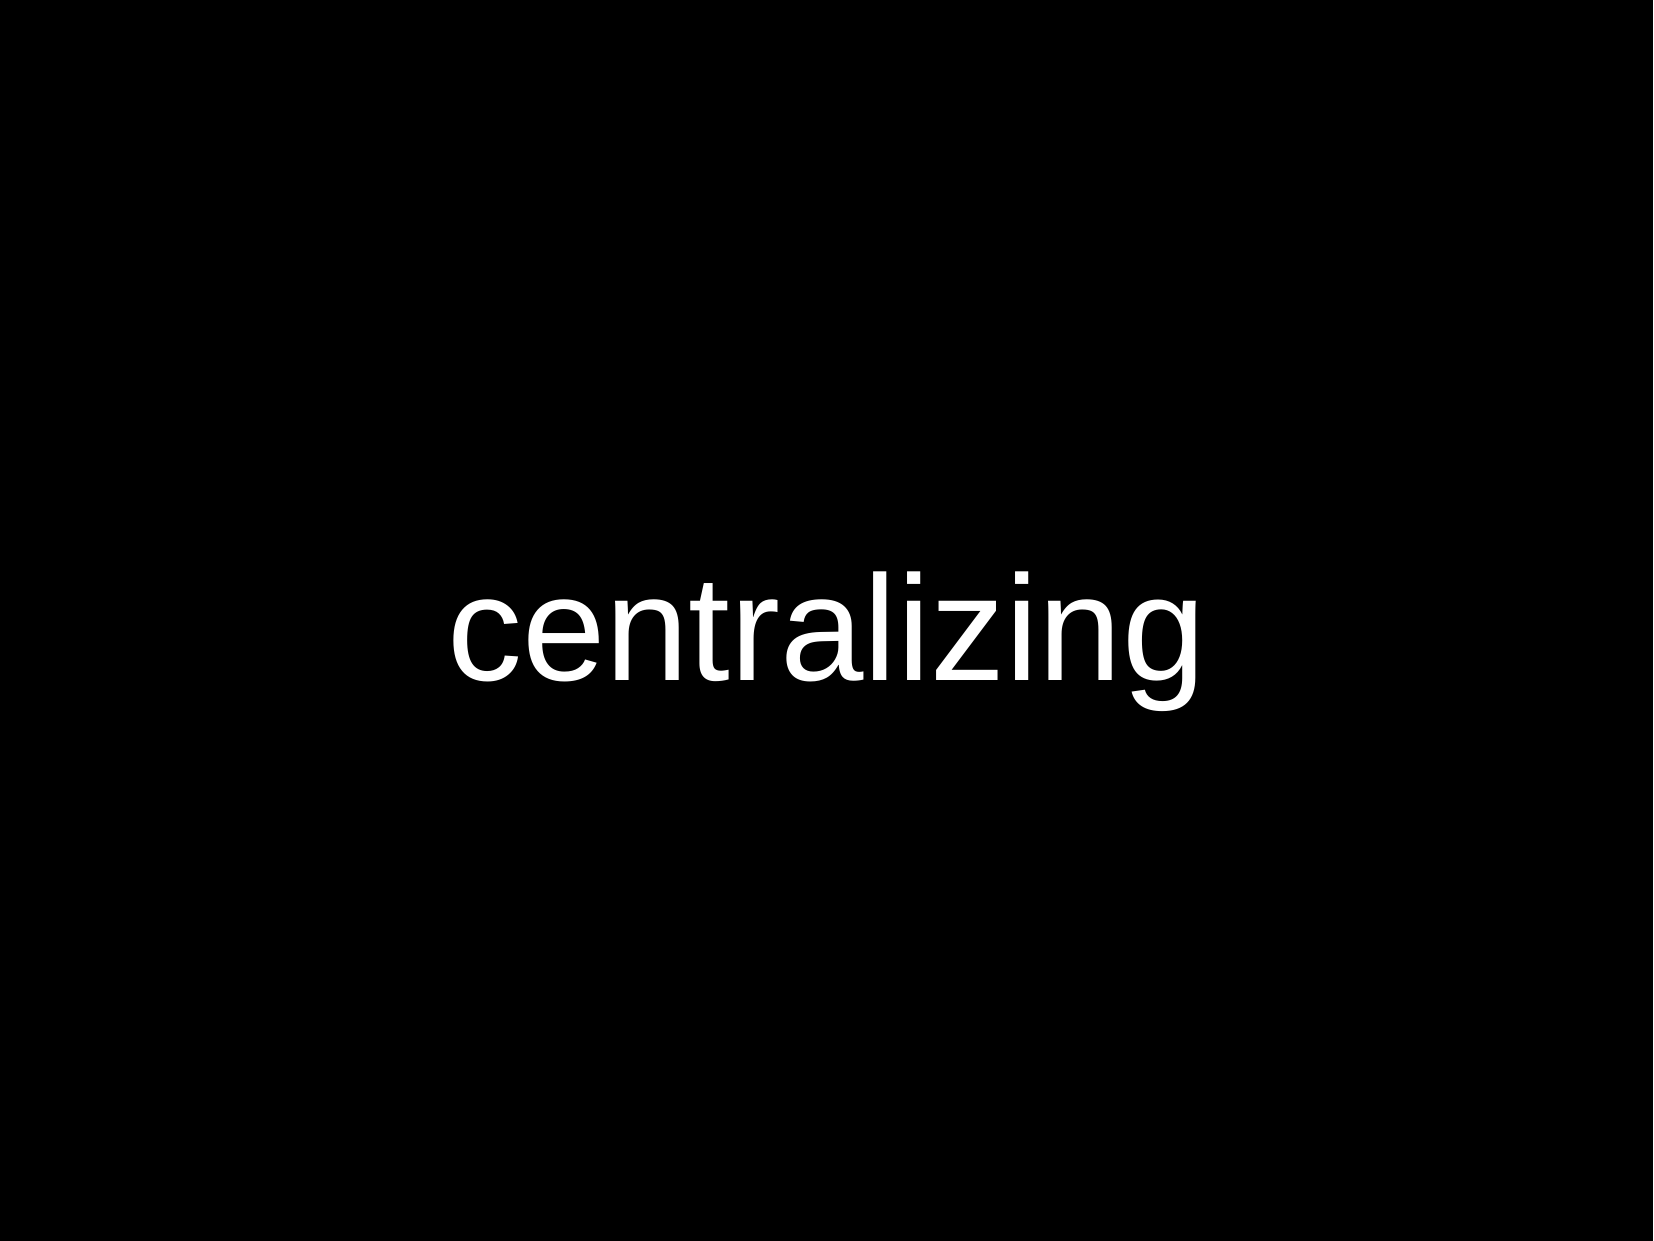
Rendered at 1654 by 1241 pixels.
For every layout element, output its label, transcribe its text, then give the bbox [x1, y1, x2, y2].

title centralizing [82, 525, 1571, 733]
